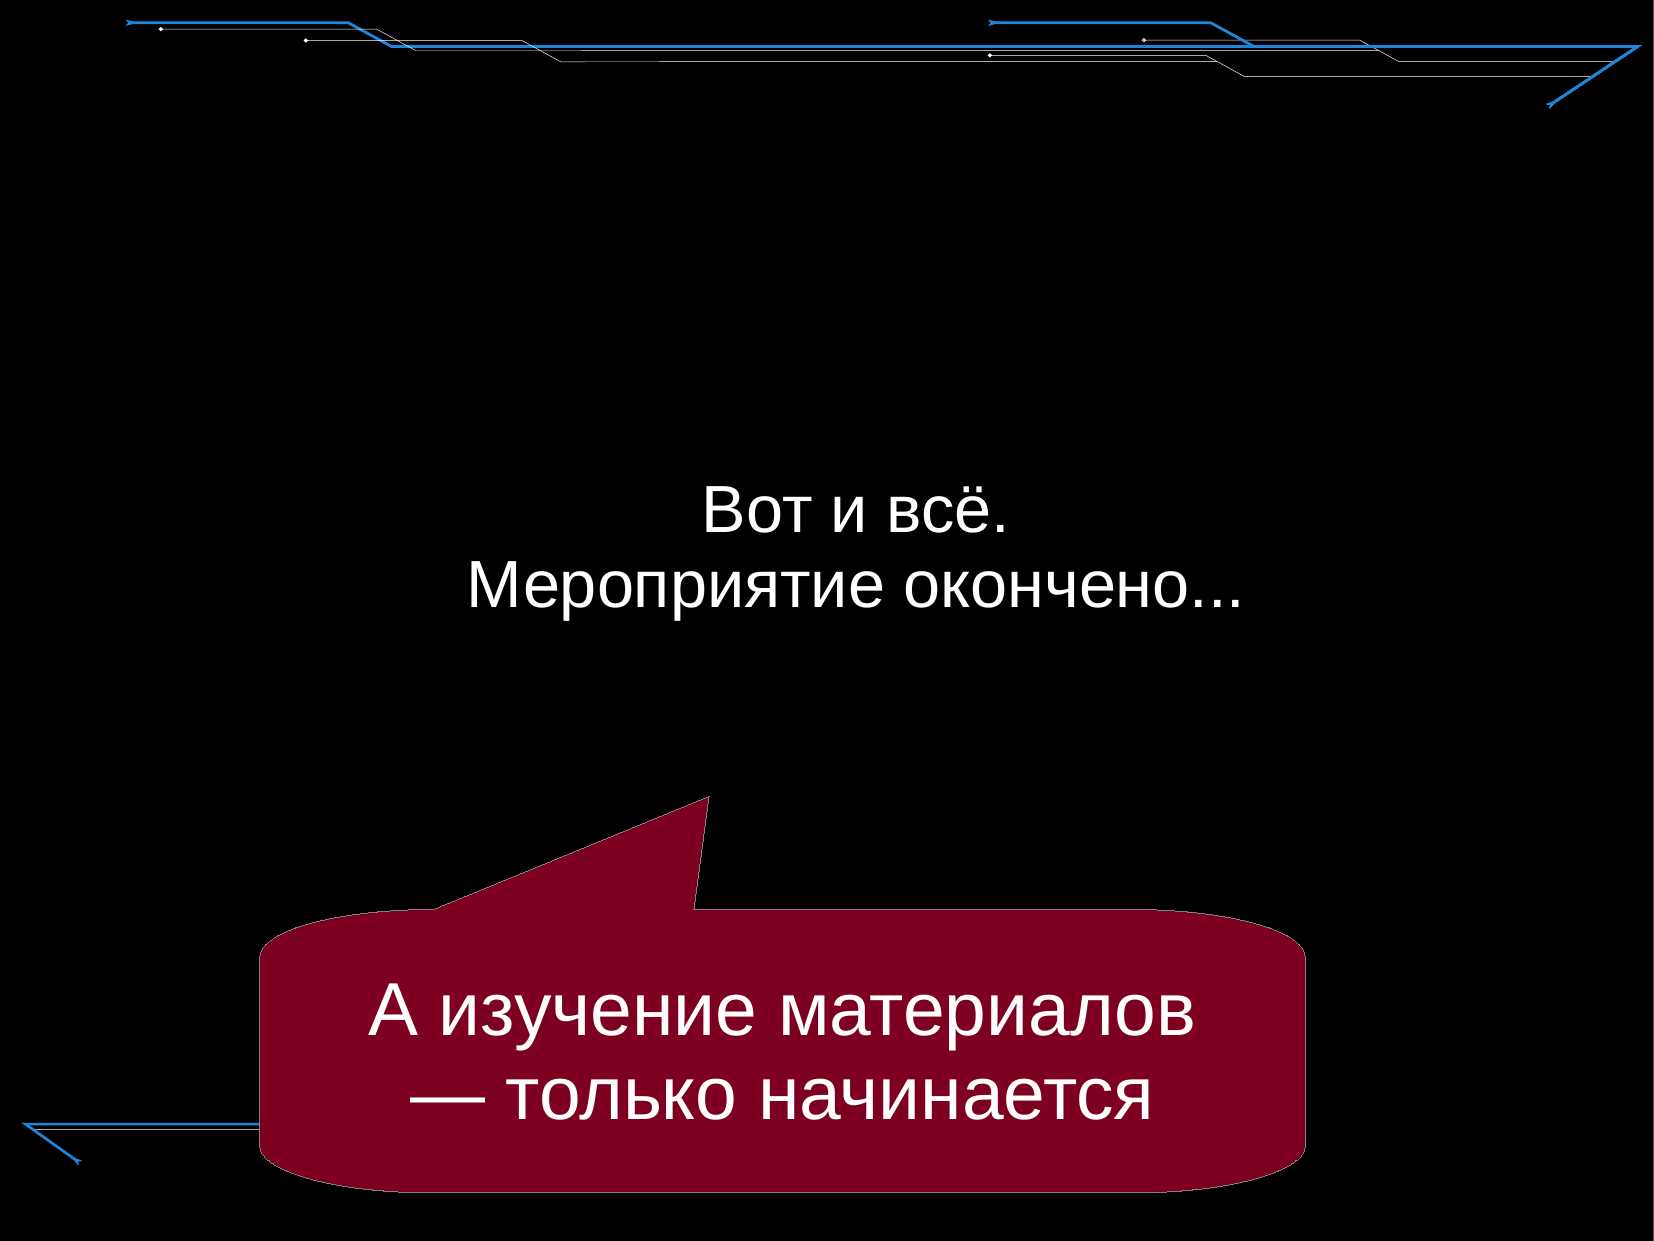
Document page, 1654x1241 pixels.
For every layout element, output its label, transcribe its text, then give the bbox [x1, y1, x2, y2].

subtitle Вот и всё. Мероприятие окончено... [147, 84, 1565, 1010]
text_box А изучение материалов — только начинается [259, 796, 1306, 1193]
